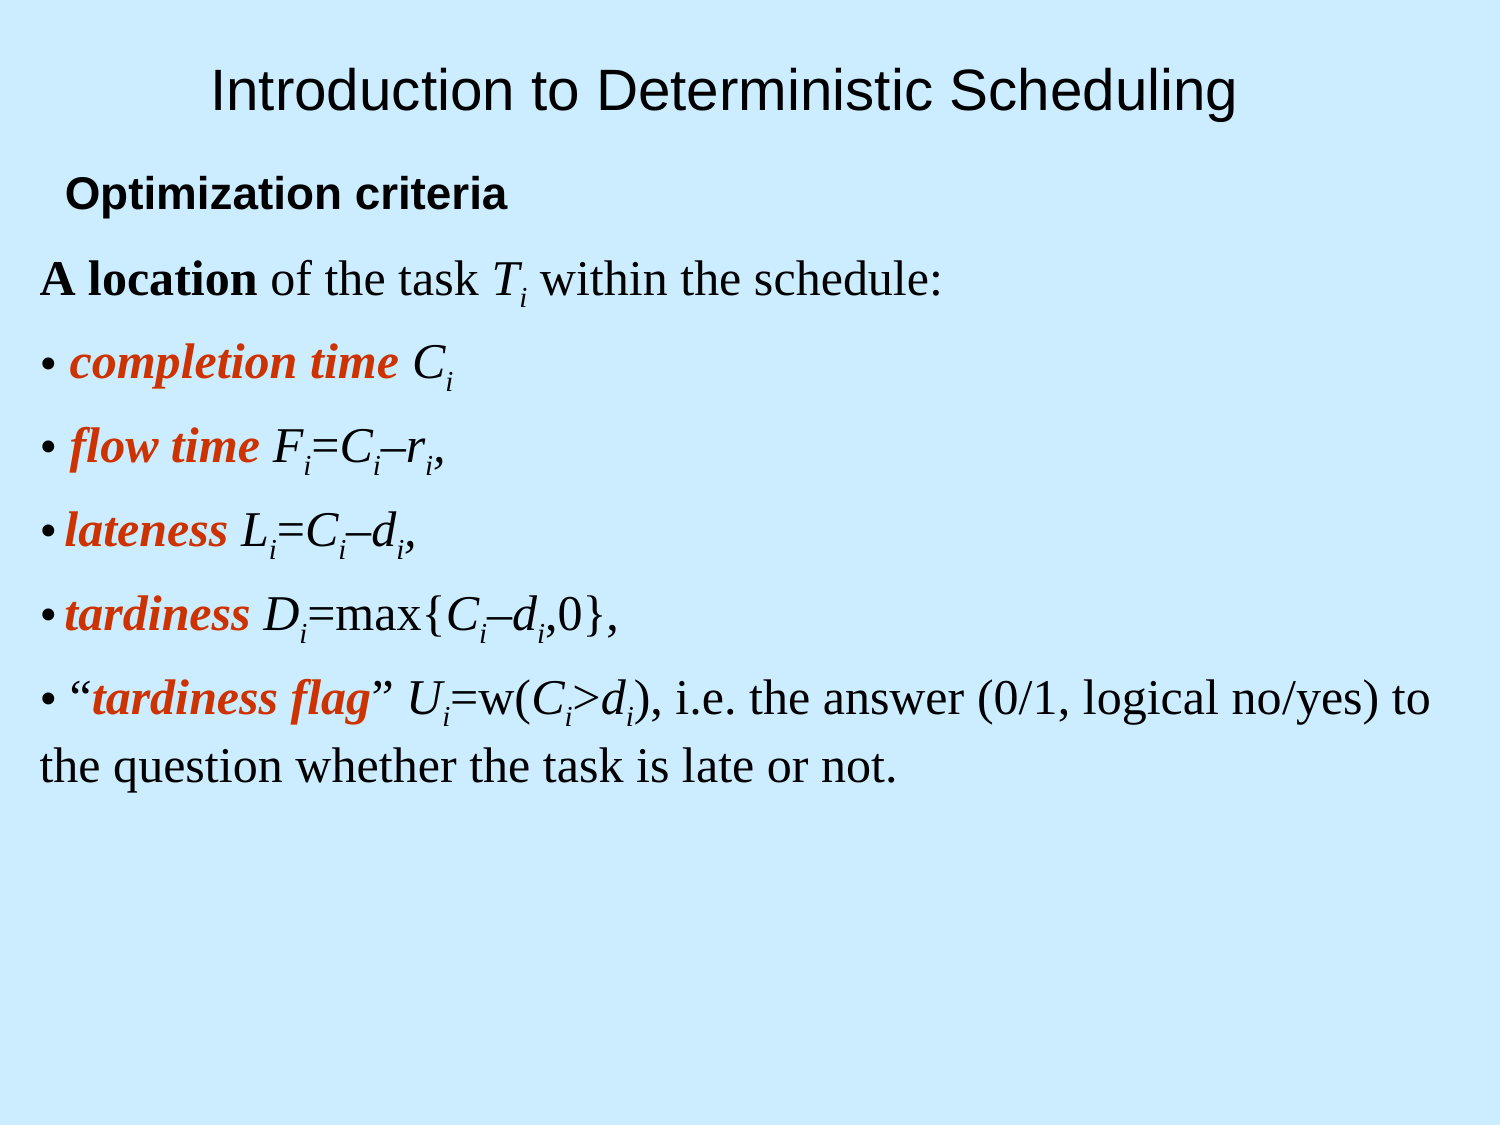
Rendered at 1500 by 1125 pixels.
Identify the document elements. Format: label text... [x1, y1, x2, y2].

title Introduction to Deterministic Scheduling [0, 12, 1450, 163]
text_box A location of the task Ti within the schedule: completion time Ci flow time Fi=Ci–ri, lateness Li=Ci–di, tardiness Di=max{Ci–di,0}, “tardiness flag” Ui=w(Ci>di), i.e. the answer (0/1, logical no/yes) to the question whether the task is late or not. [24, 237, 1500, 801]
text_box Optimization criteria [49, 155, 1338, 227]
